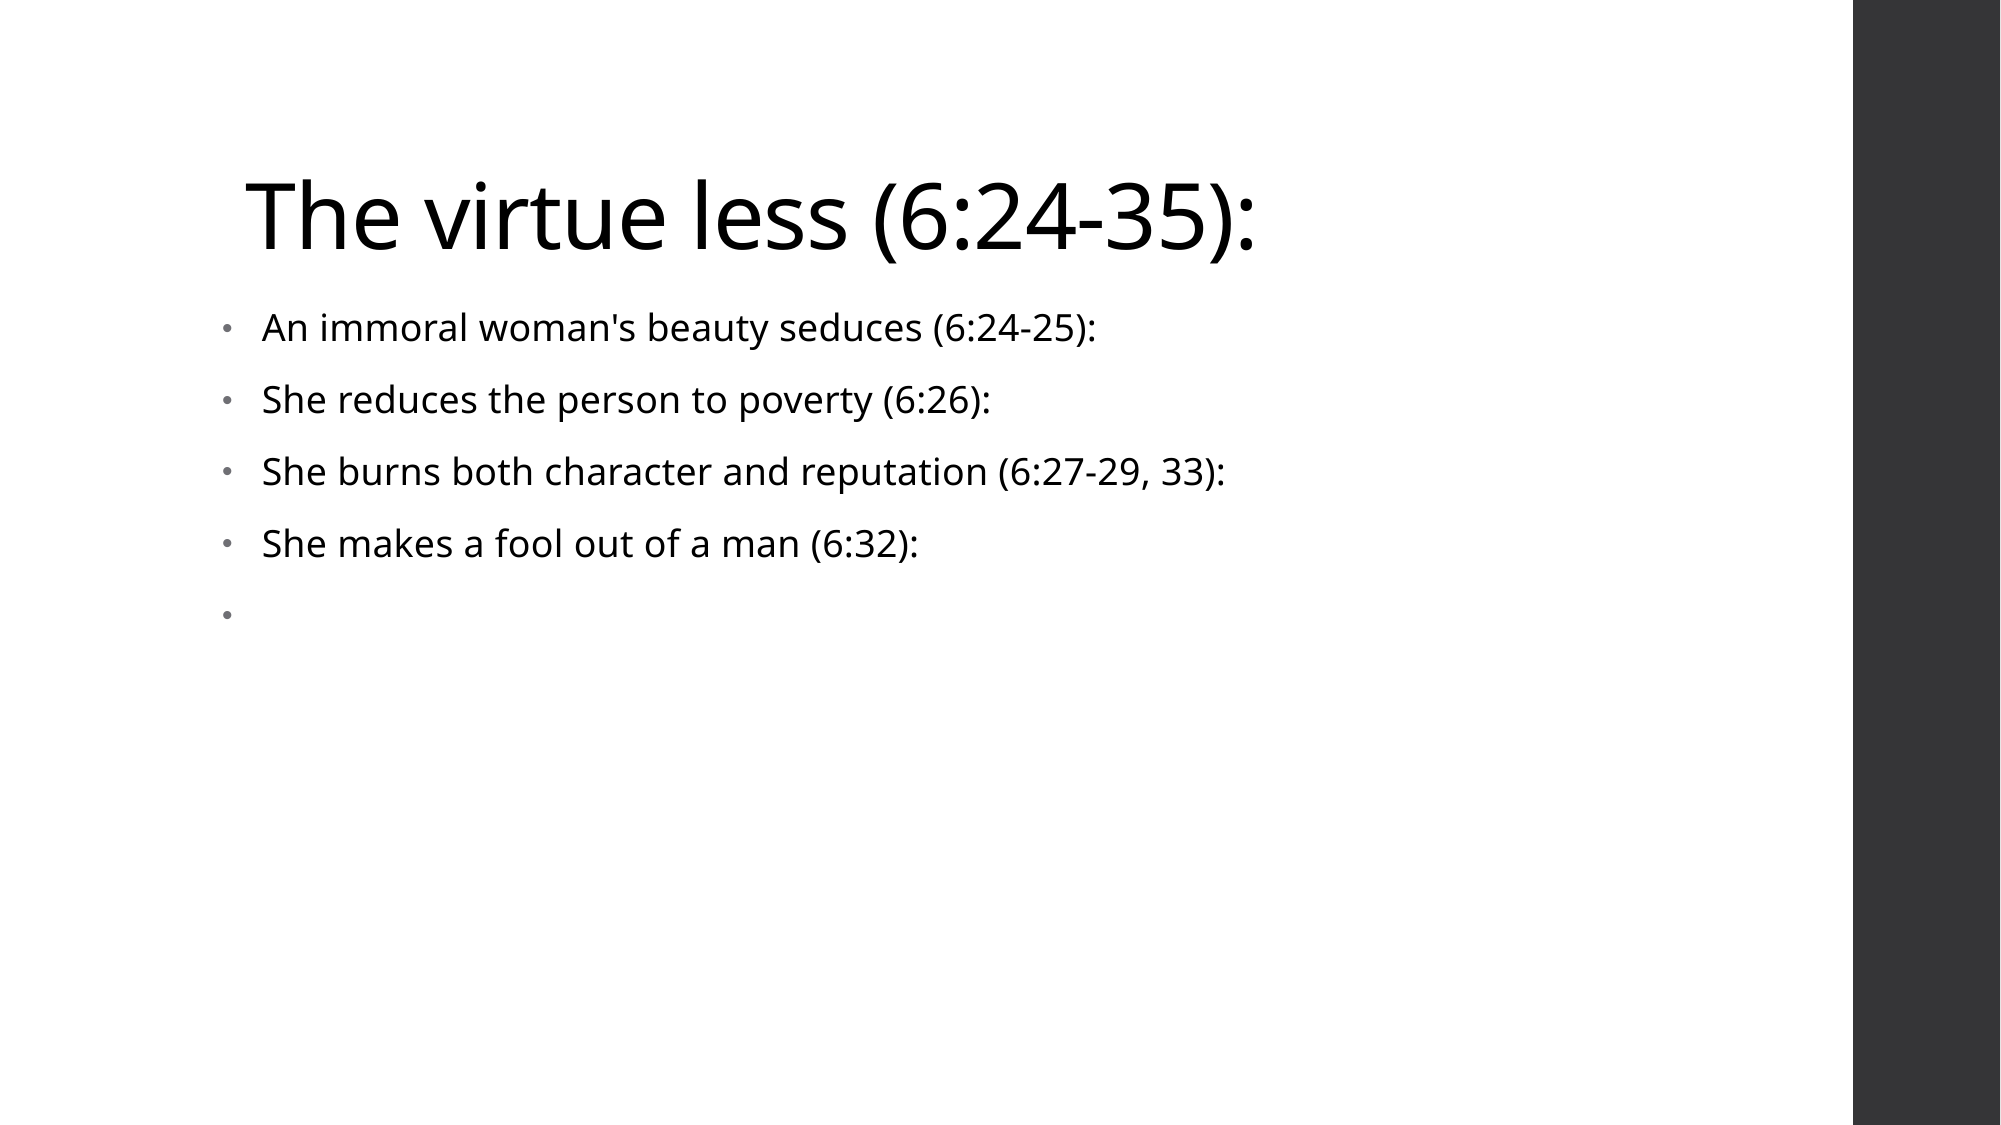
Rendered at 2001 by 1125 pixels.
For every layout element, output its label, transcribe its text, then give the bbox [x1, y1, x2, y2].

title The virtue less (6:24-35): [206, 60, 1797, 278]
list An immoral woman's beauty seduces (6:24-25): She reduces the person to poverty (6:26): She burns both character and reputation (6:27-29, 33): She makes a fool out of a man (6:32): [206, 299, 1617, 1014]
